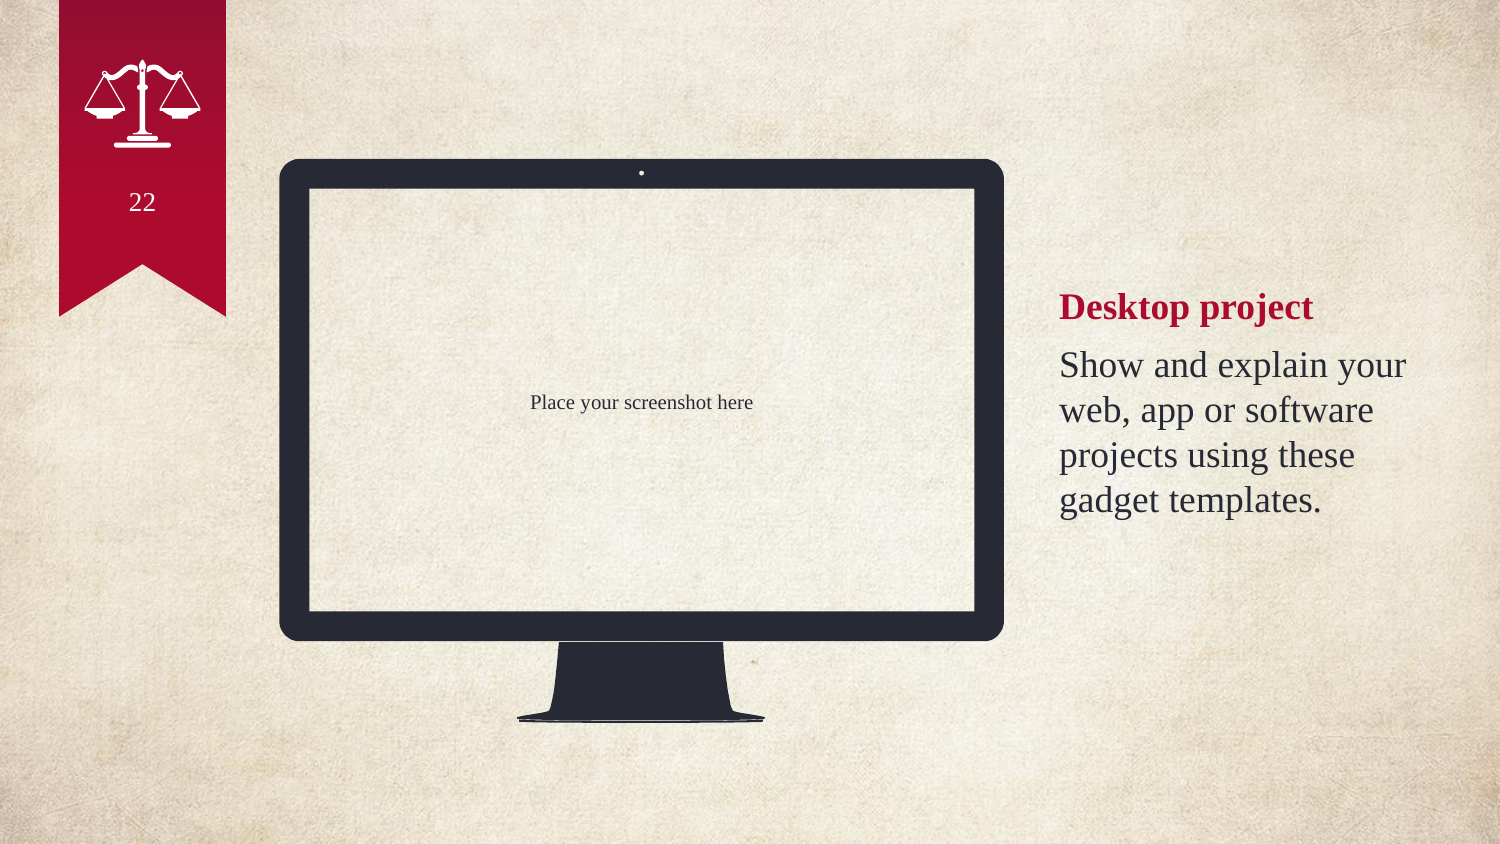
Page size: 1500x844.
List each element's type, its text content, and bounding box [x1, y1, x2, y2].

text_box [279, 158, 1004, 723]
slide_number <number> [58, 167, 226, 233]
text_box Place your screenshot here [309, 188, 974, 613]
picture [0, 0, 1500, 844]
list Desktop project Show and explain your web, app or software projects using these gadget templates. [1059, 158, 1428, 643]
